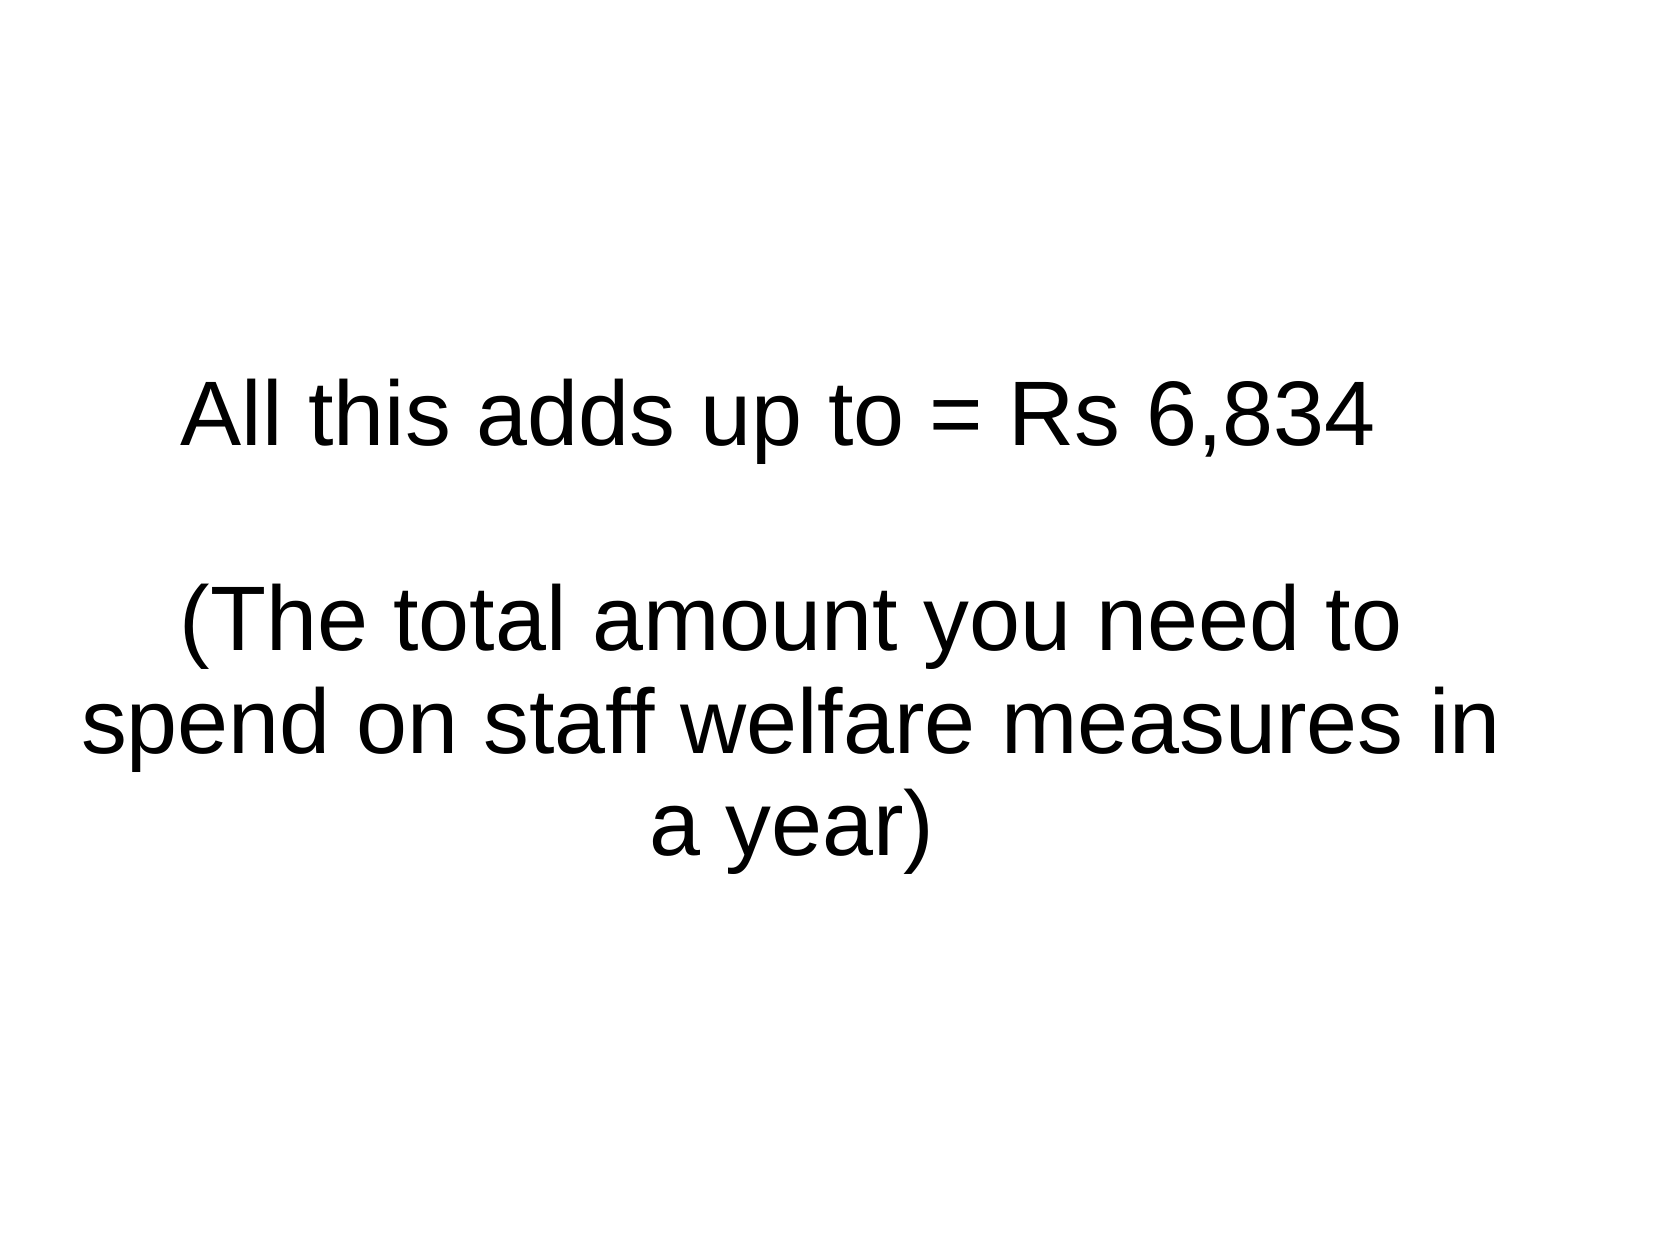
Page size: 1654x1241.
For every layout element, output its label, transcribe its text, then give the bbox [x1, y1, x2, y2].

title All this adds up to = Rs 6,834 (The total amount you need to spend on staff welfare measures in a year) [30, 362, 1519, 876]
